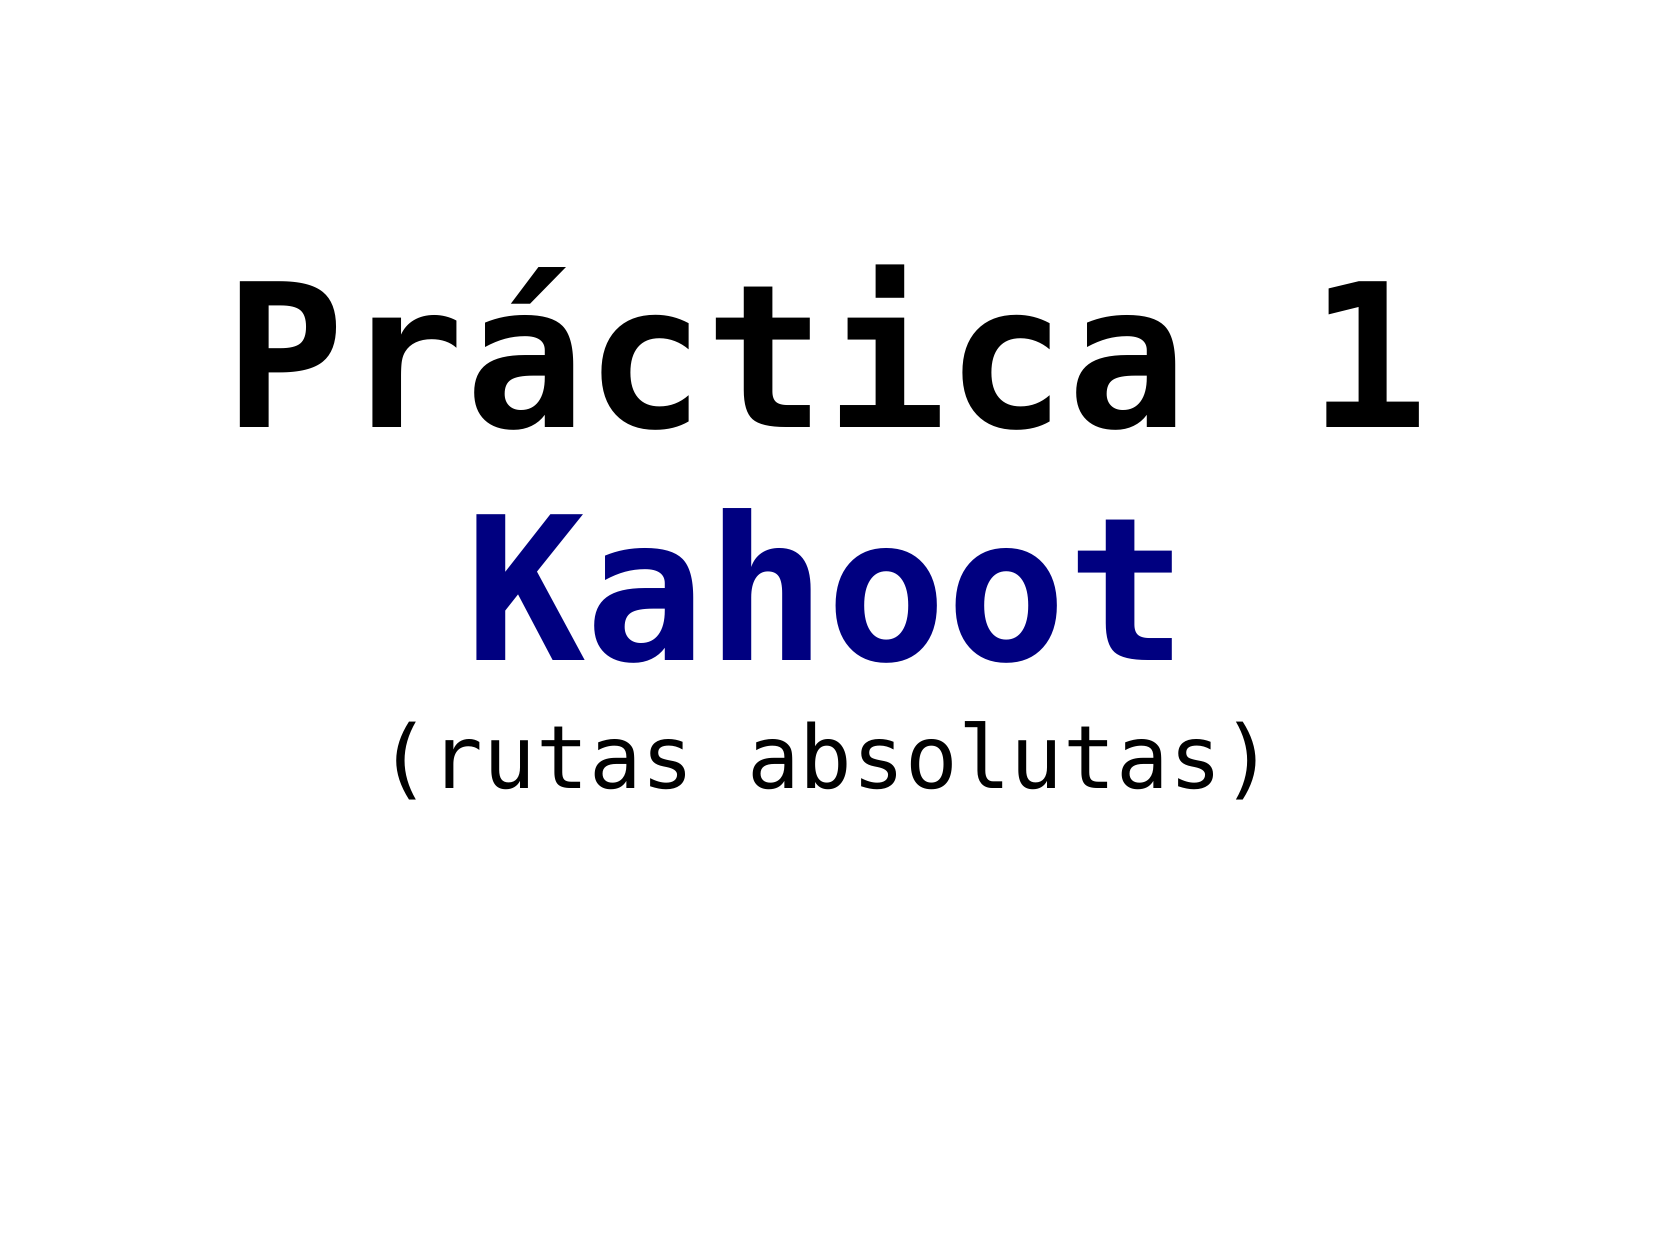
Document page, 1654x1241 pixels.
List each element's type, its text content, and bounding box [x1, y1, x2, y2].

subtitle Práctica 1 Kahoot (rutas absolutas) [59, 190, 1595, 861]
